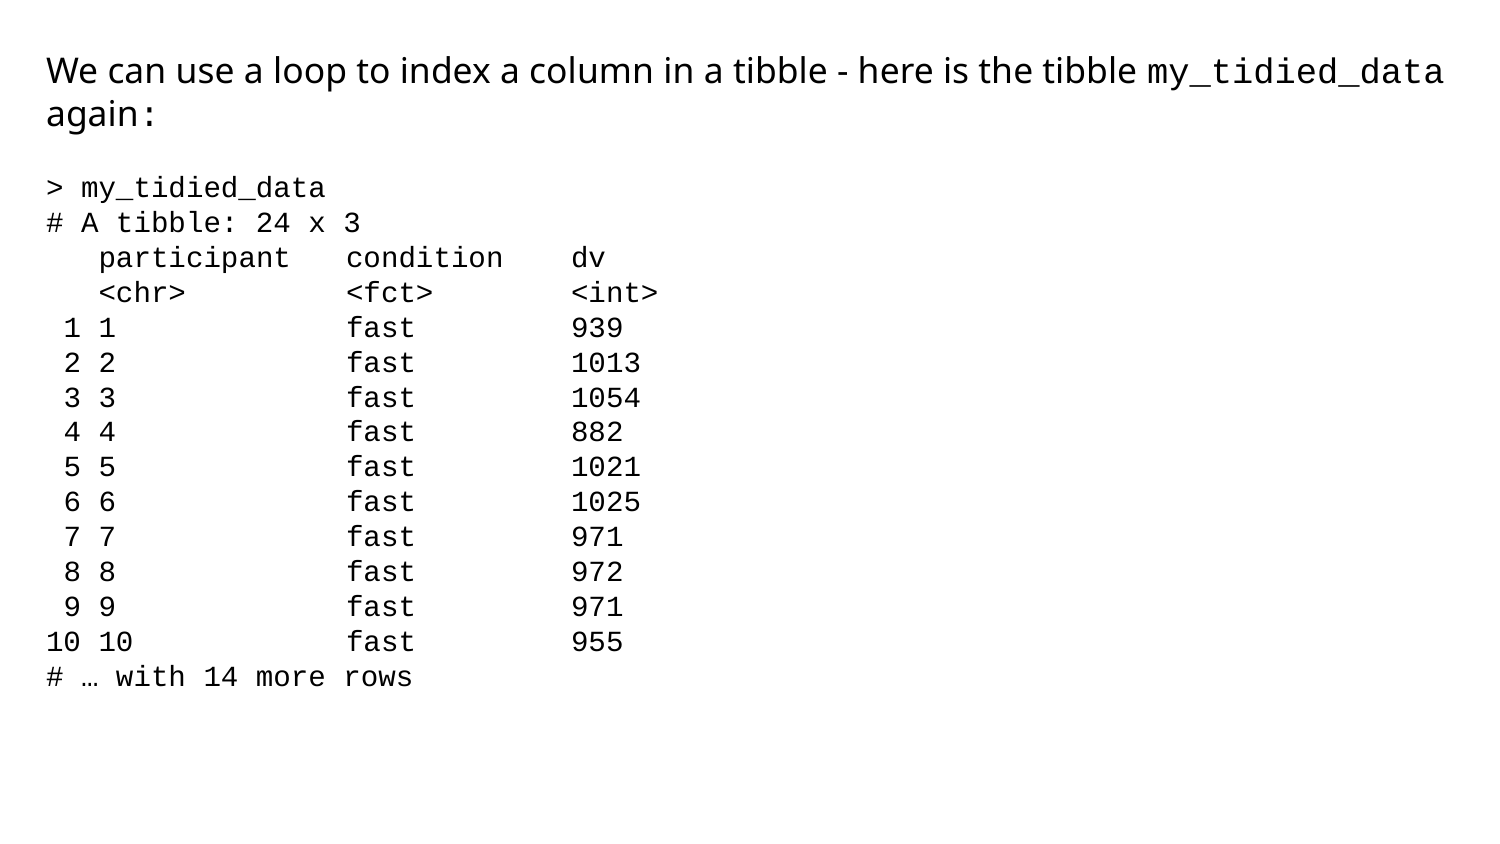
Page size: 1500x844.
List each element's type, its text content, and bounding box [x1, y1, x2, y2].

text_box We can use a loop to index a column in a tibble - here is the tibble my_tidied_data again: > my_tidied_data # A tibble: 24 x 3 participant condition dv <chr> <fct> <int> 1 1 fast 939 2 2 fast 1013 3 3 fast 1054 4 4 fast 882 5 5 fast 1021 6 6 fast 1025 7 7 fast 971 8 8 fast 972 9 9 fast 971 10 10 fast 955 # … with 14 more rows [31, 33, 1462, 814]
